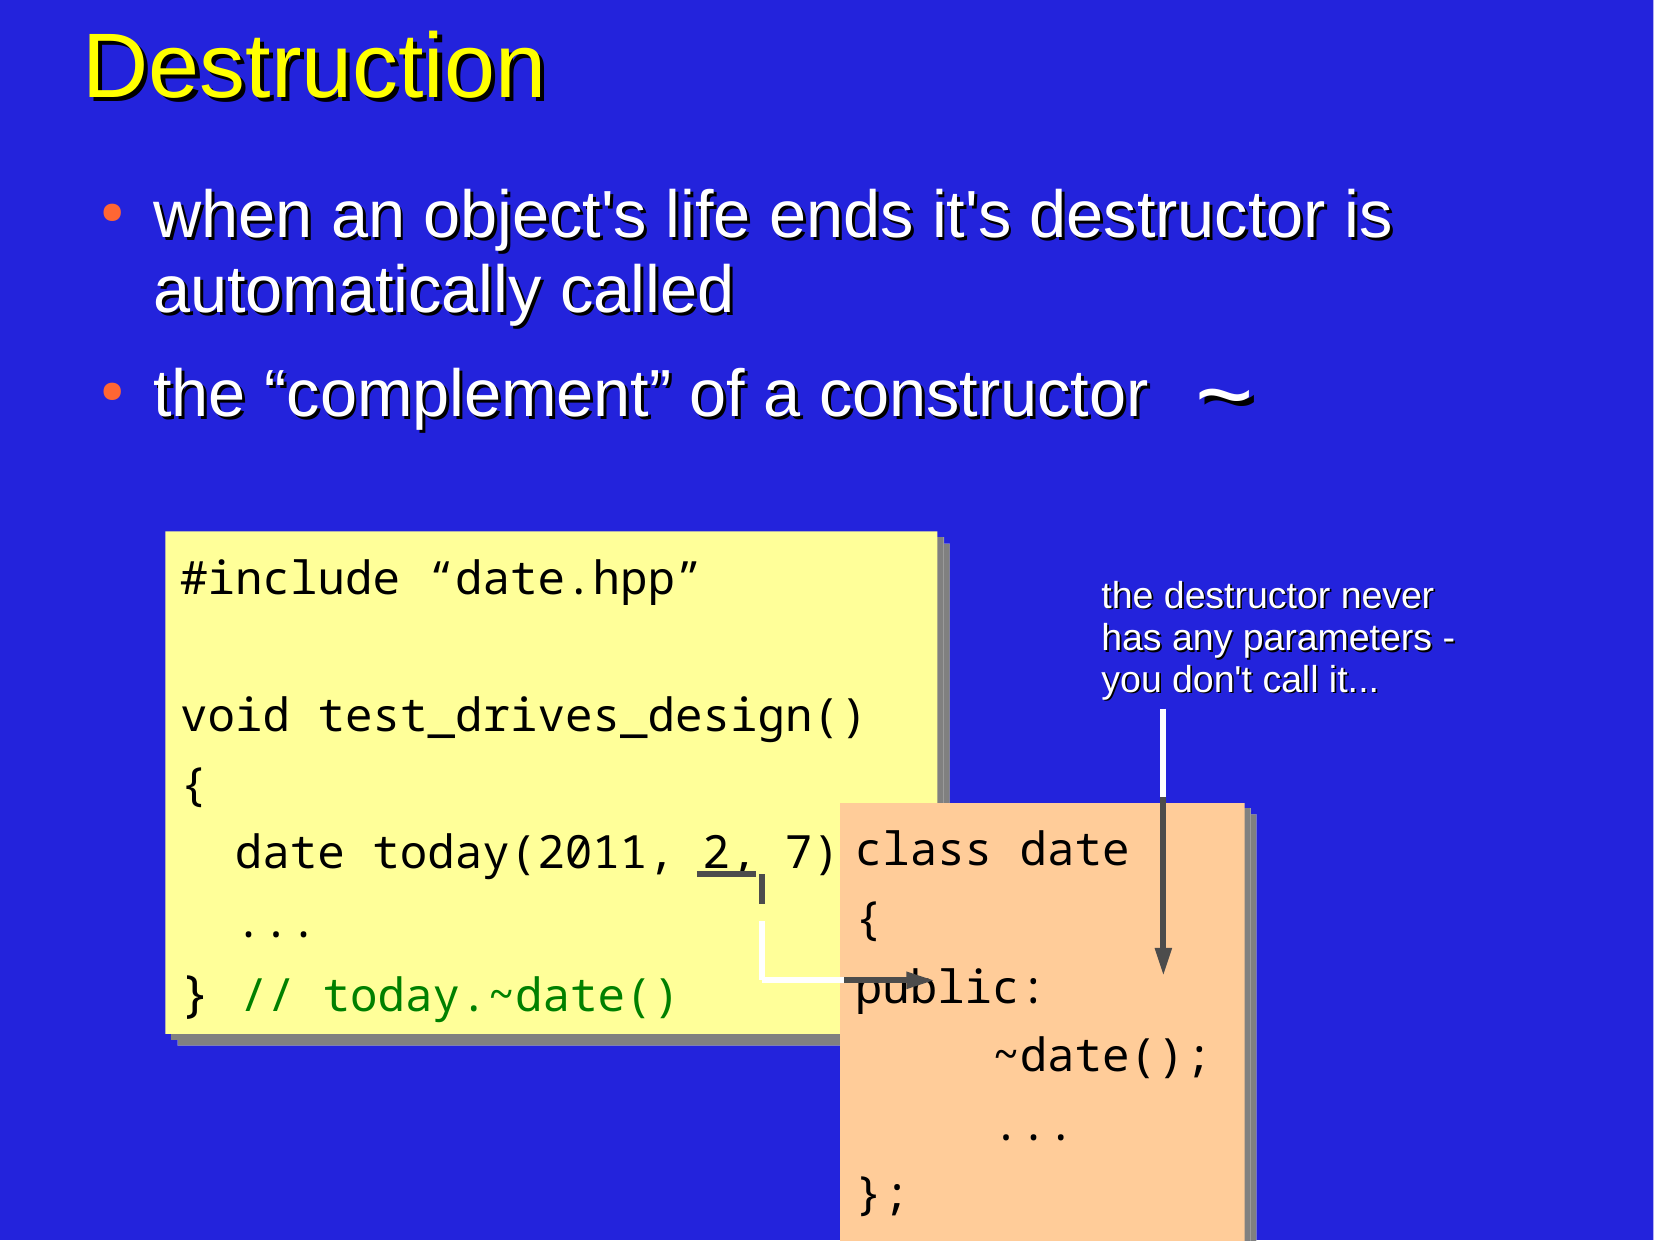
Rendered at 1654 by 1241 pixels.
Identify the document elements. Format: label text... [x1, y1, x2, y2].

text_box #include “date.hpp” void test_drives_design() { date today(2011, 2, 7); ... } // today.~date() [165, 531, 938, 1034]
text_box the destructor never has any parameters - you don't call it... [1086, 566, 1509, 715]
text_box ~ [1181, 330, 1300, 479]
list when an object's life ends it's destructor is automatically called the “complement” of a constructor [82, 177, 1571, 1182]
title Destruction [82, 2, 1571, 130]
text_box class date { public: ~date(); ... }; ... [840, 803, 1245, 1241]
